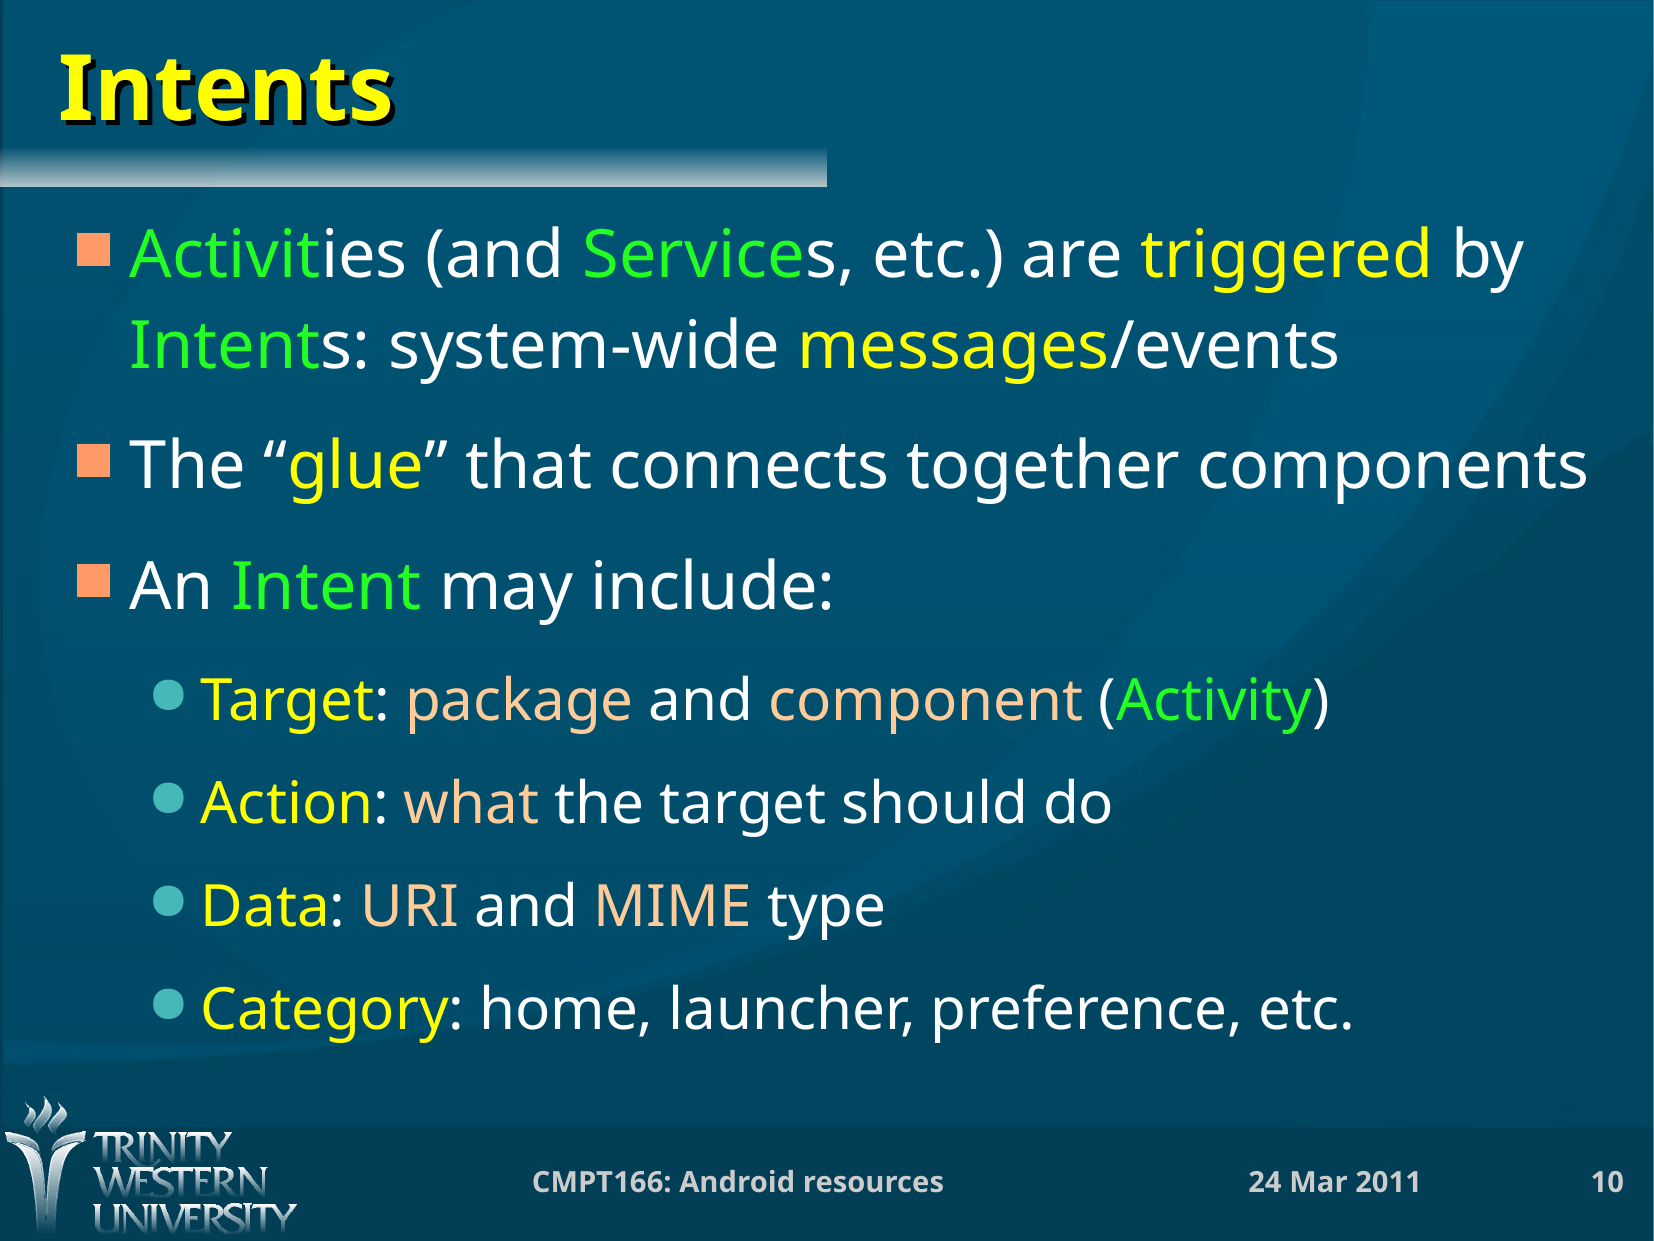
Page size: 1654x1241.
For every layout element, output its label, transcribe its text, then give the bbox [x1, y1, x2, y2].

list Activities (and Services, etc.) are triggered by Intents: system-wide messages/events The “glue” that connects together components An Intent may include: Target: package and component (Activity) Action: what the target should do Data: URI and MIME type Category: home, launcher, preference, etc. [59, 206, 1625, 1027]
title Intents [59, 19, 1595, 148]
picture [38, 1227, 54, 1232]
